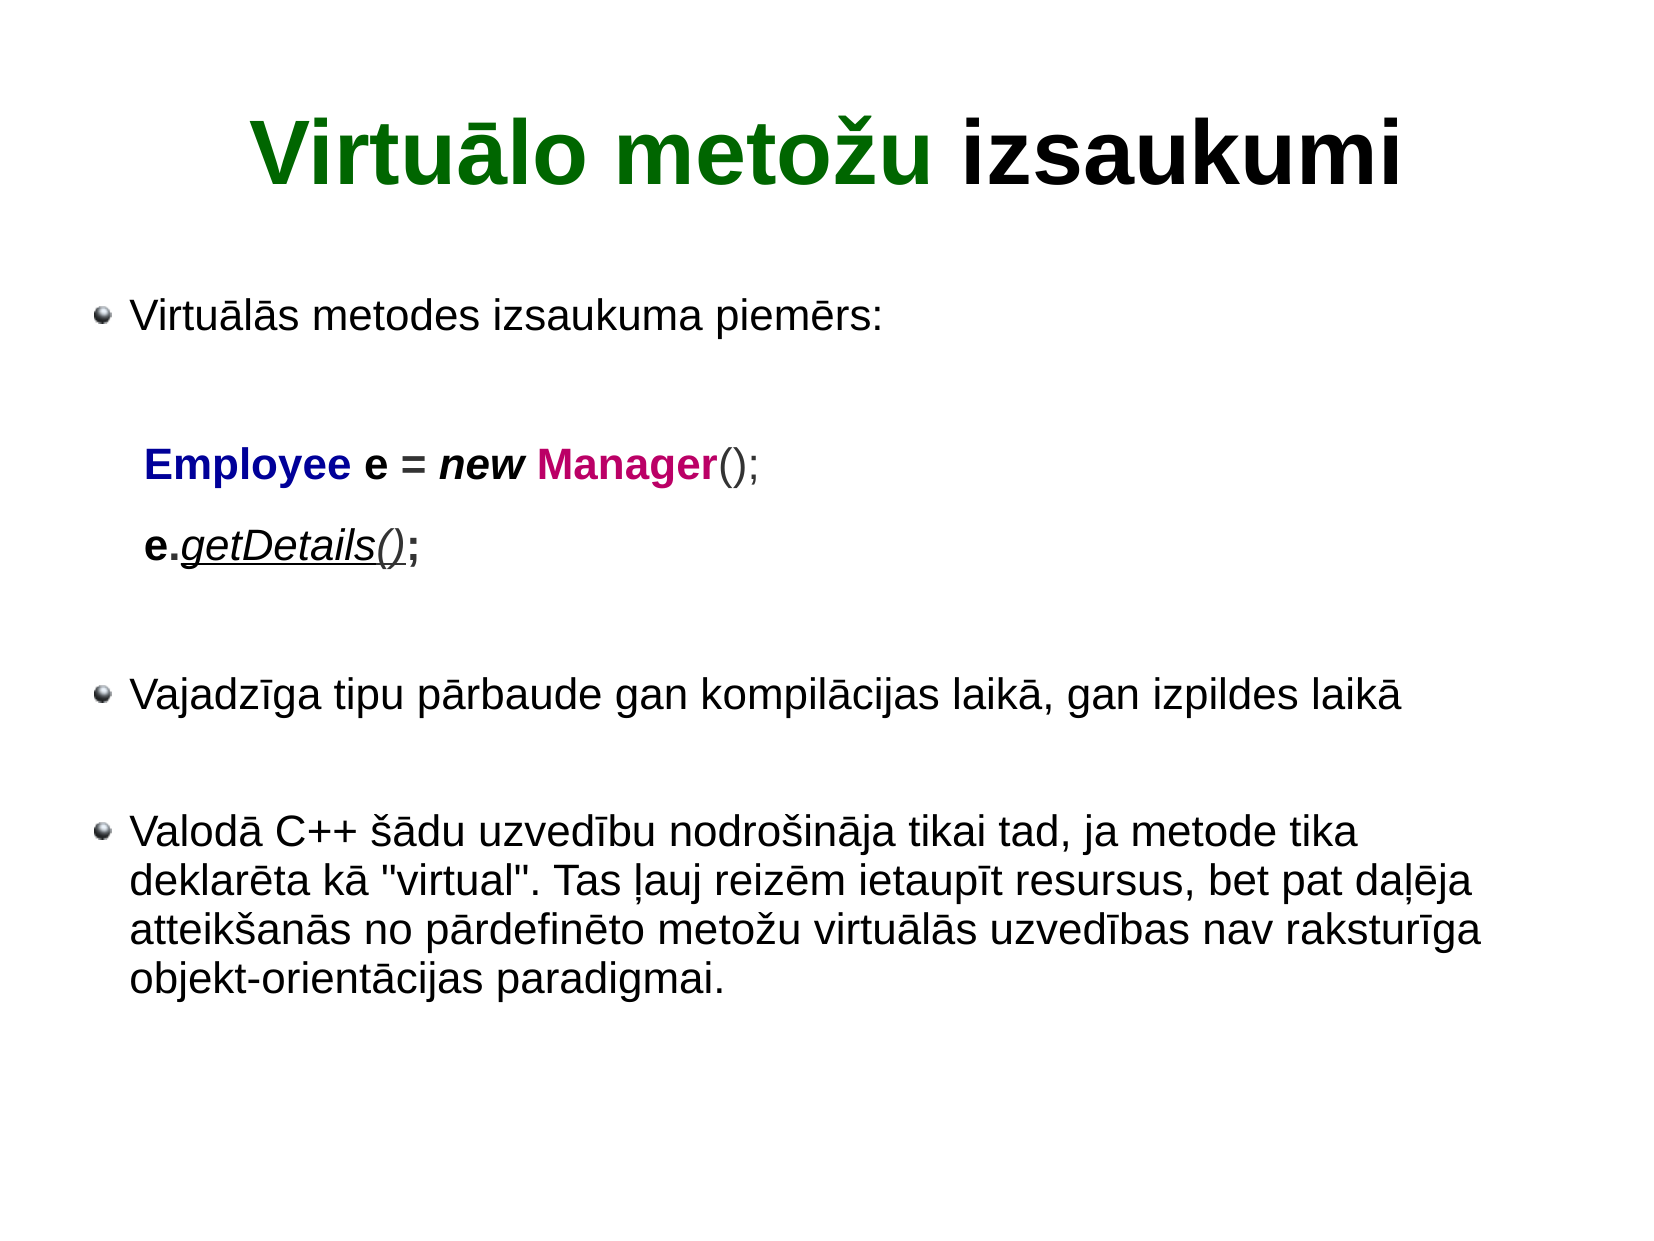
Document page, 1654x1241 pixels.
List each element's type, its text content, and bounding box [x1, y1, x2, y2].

title Virtuālo metožu izsaukumi [82, 49, 1571, 257]
list Virtuālās metodes izsaukuma piemērs: Employee e = new Manager(); e.getDetails(); Vajadzīga tipu pārbaude gan kompilācijas laikā, gan izpildes laikā Valodā C++ šādu uzvedību nodrošināja tikai tad, ja metode tika deklarēta kā "virtual". Tas ļauj reizēm ietaupīt resursus, bet pat daļēja atteikšanās no pārdefinēto metožu virtuālās uzvedības nav raksturīga objekt-orientācijas paradigmai. [82, 290, 1538, 1010]
